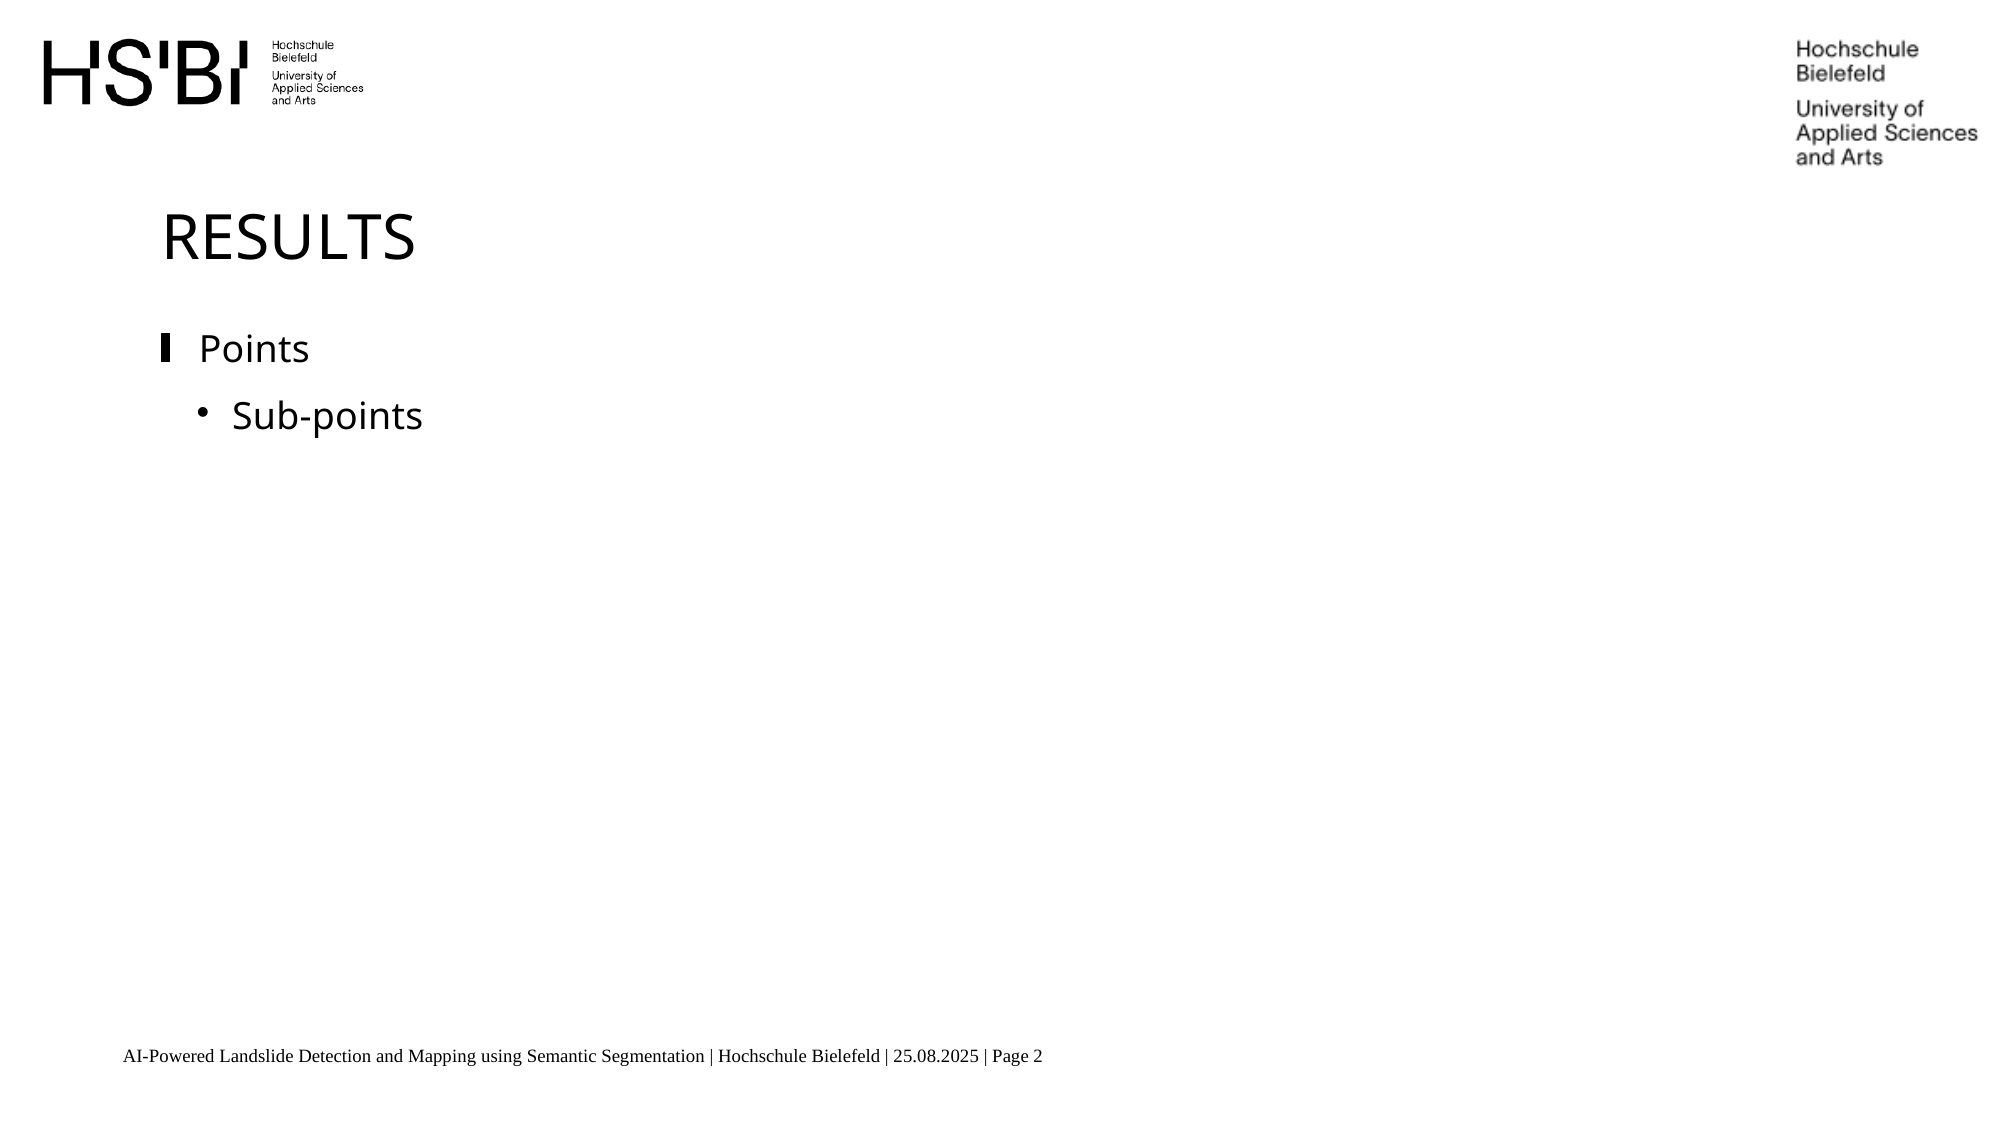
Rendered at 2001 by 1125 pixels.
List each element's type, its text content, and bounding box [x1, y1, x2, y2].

text_box Points Sub-points [161, 302, 1797, 1029]
text_box results [161, 205, 1797, 278]
text_box AI-Powered Landslide Detection and Mapping using Semantic Segmentation | Hochschule Bielefeld | 25.08.2025 | Page 2 [108, 1036, 1108, 1074]
